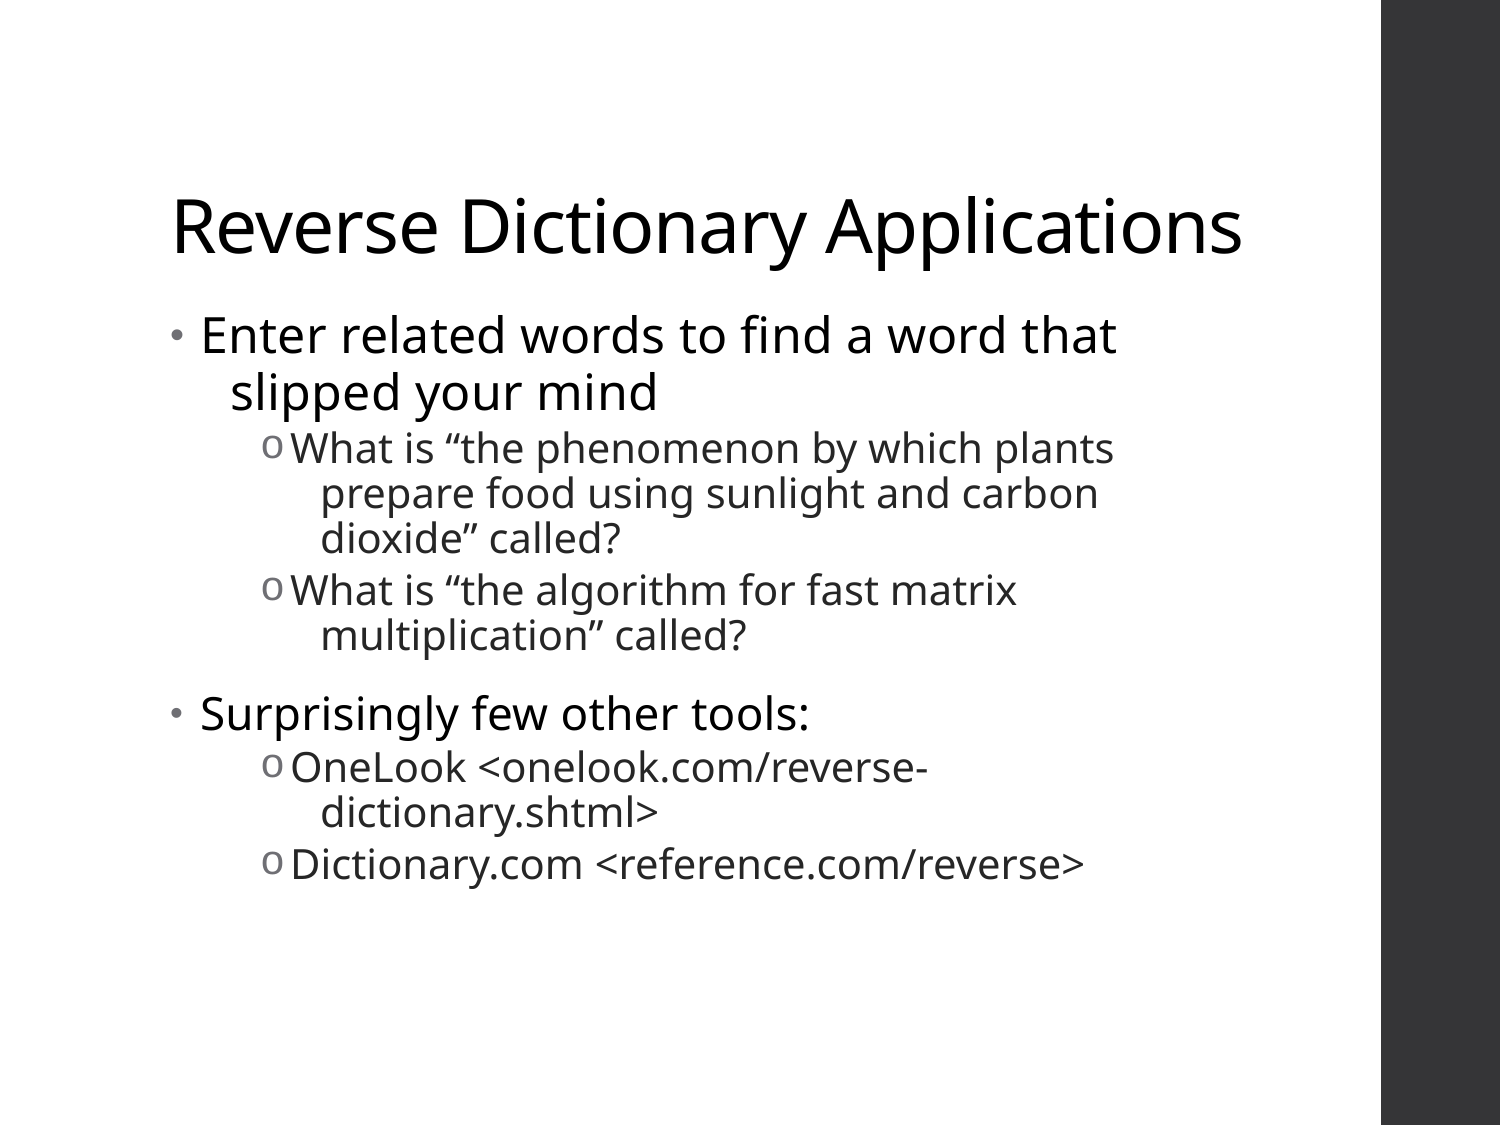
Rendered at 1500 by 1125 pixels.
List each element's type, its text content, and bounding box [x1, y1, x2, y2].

title Reverse Dictionary Applications [155, 60, 1348, 278]
list Enter related words to find a word that slipped your mind What is “the phenomenon by which plants prepare food using sunlight and carbon dioxide” called? What is “the algorithm for fast matrix multiplication” called? Surprisingly few other tools: OneLook <onelook.com/reverse-dictionary.shtml> Dictionary.com <reference.com/reverse> [155, 299, 1236, 1014]
